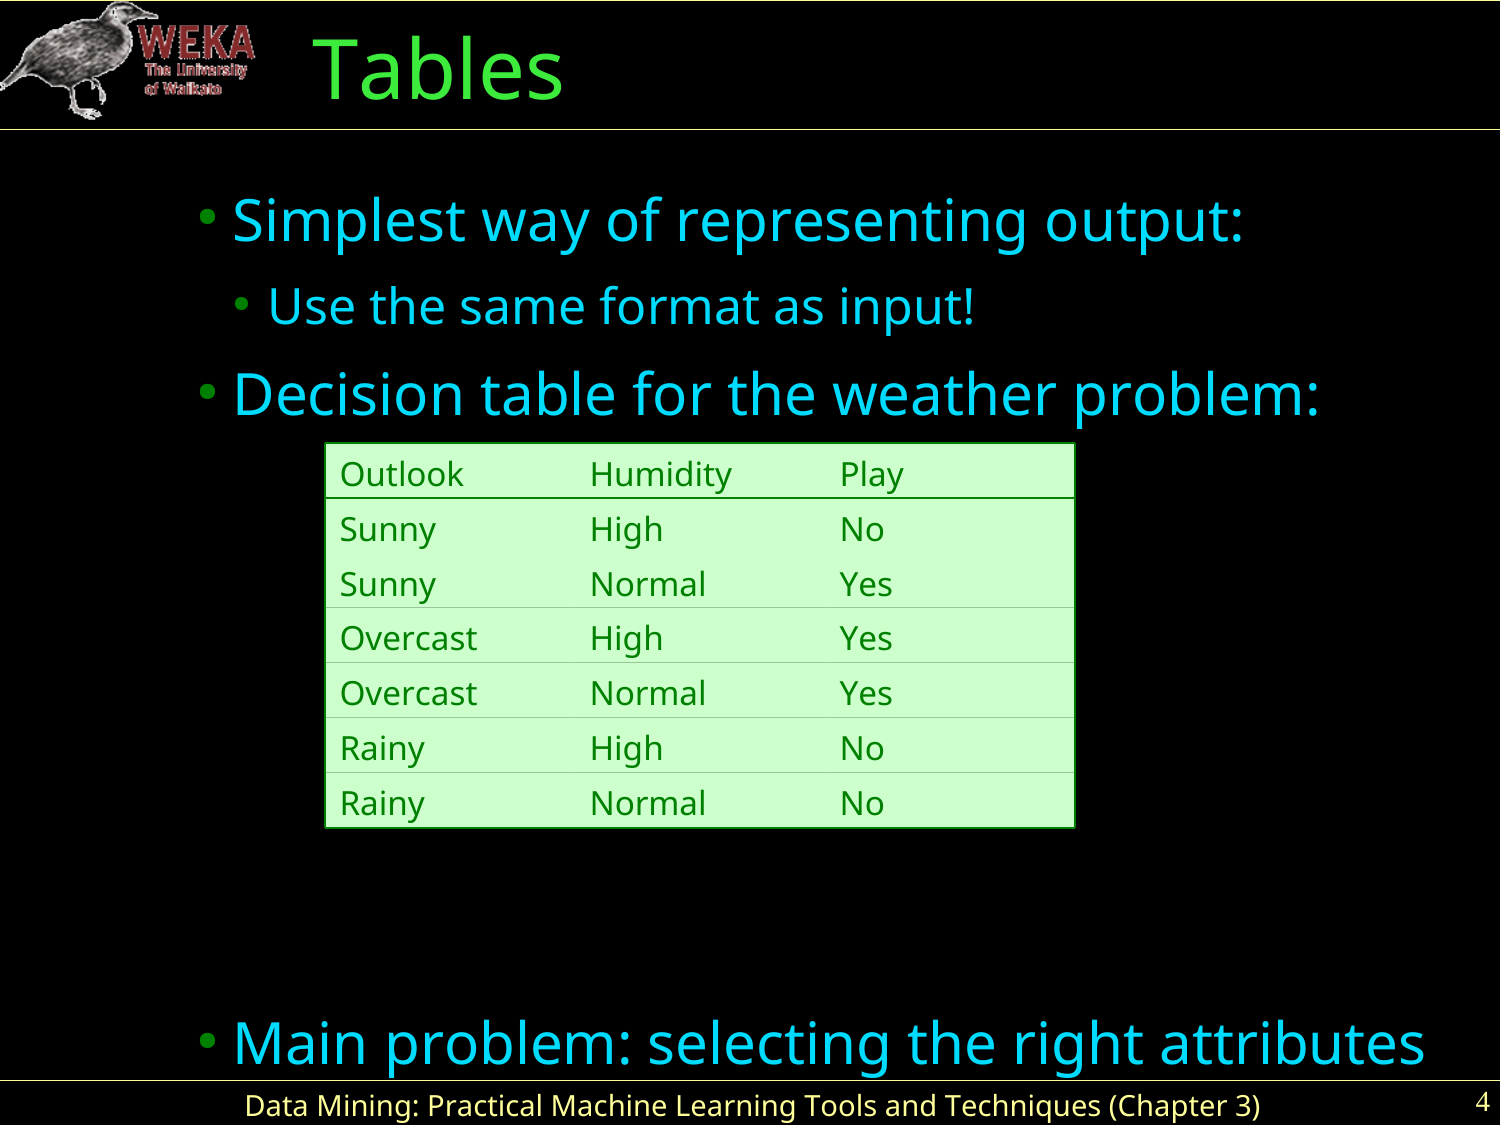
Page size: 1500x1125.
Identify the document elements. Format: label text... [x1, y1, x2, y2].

picture [0, 1, 266, 129]
text_box Humidity [575, 444, 825, 497]
text_box High [575, 718, 825, 773]
text_box Play [825, 444, 1074, 497]
text_box Normal [575, 663, 825, 718]
text_box No [825, 499, 1074, 553]
text_box Outlook [326, 444, 575, 497]
text_box Normal [575, 553, 825, 608]
text_box Overcast [326, 608, 575, 663]
text_box Rainy [326, 718, 575, 773]
text_box Simplest way of representing output: Use the same format as input! Decision table for the weather problem: Main problem: selecting the right attributes [146, 171, 1447, 940]
text_box No [825, 718, 1074, 773]
text_box Normal [575, 773, 825, 827]
text_box High [575, 499, 825, 553]
text_box Yes [825, 663, 1074, 718]
text_box Rainy [326, 773, 575, 827]
title Tables [297, 0, 1500, 148]
text_box Yes [825, 608, 1074, 663]
text_box High [575, 608, 825, 663]
text_box Overcast [326, 663, 575, 718]
text_box Sunny [326, 553, 575, 608]
text_box No [825, 773, 1074, 827]
text_box Yes [825, 553, 1074, 608]
text_box Sunny [326, 499, 575, 553]
